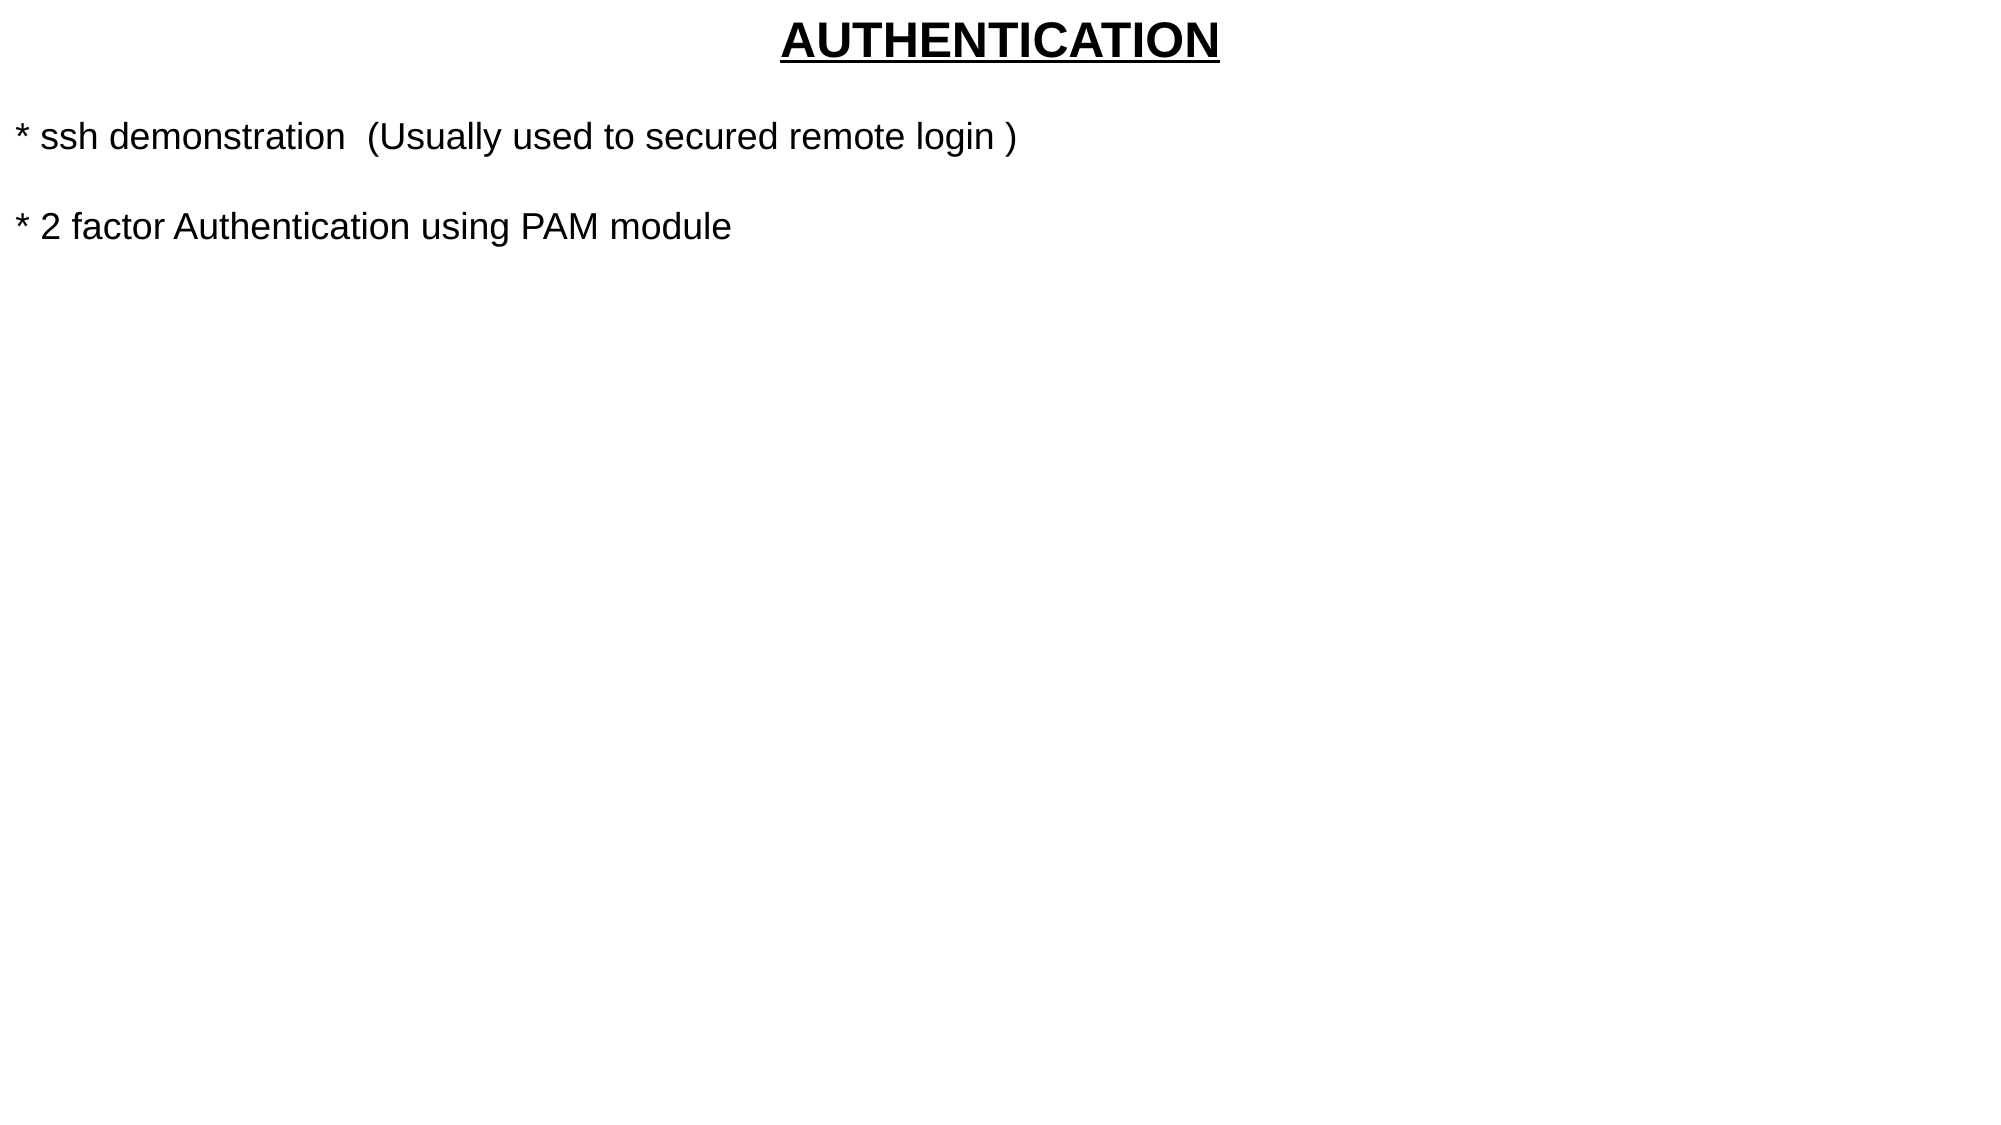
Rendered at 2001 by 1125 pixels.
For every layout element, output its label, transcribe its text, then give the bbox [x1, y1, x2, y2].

text_box AUTHENTICATION * ssh demonstration (Usually used to secured remote login ) * 2 factor Authentication using PAM module [0, 0, 2000, 1125]
